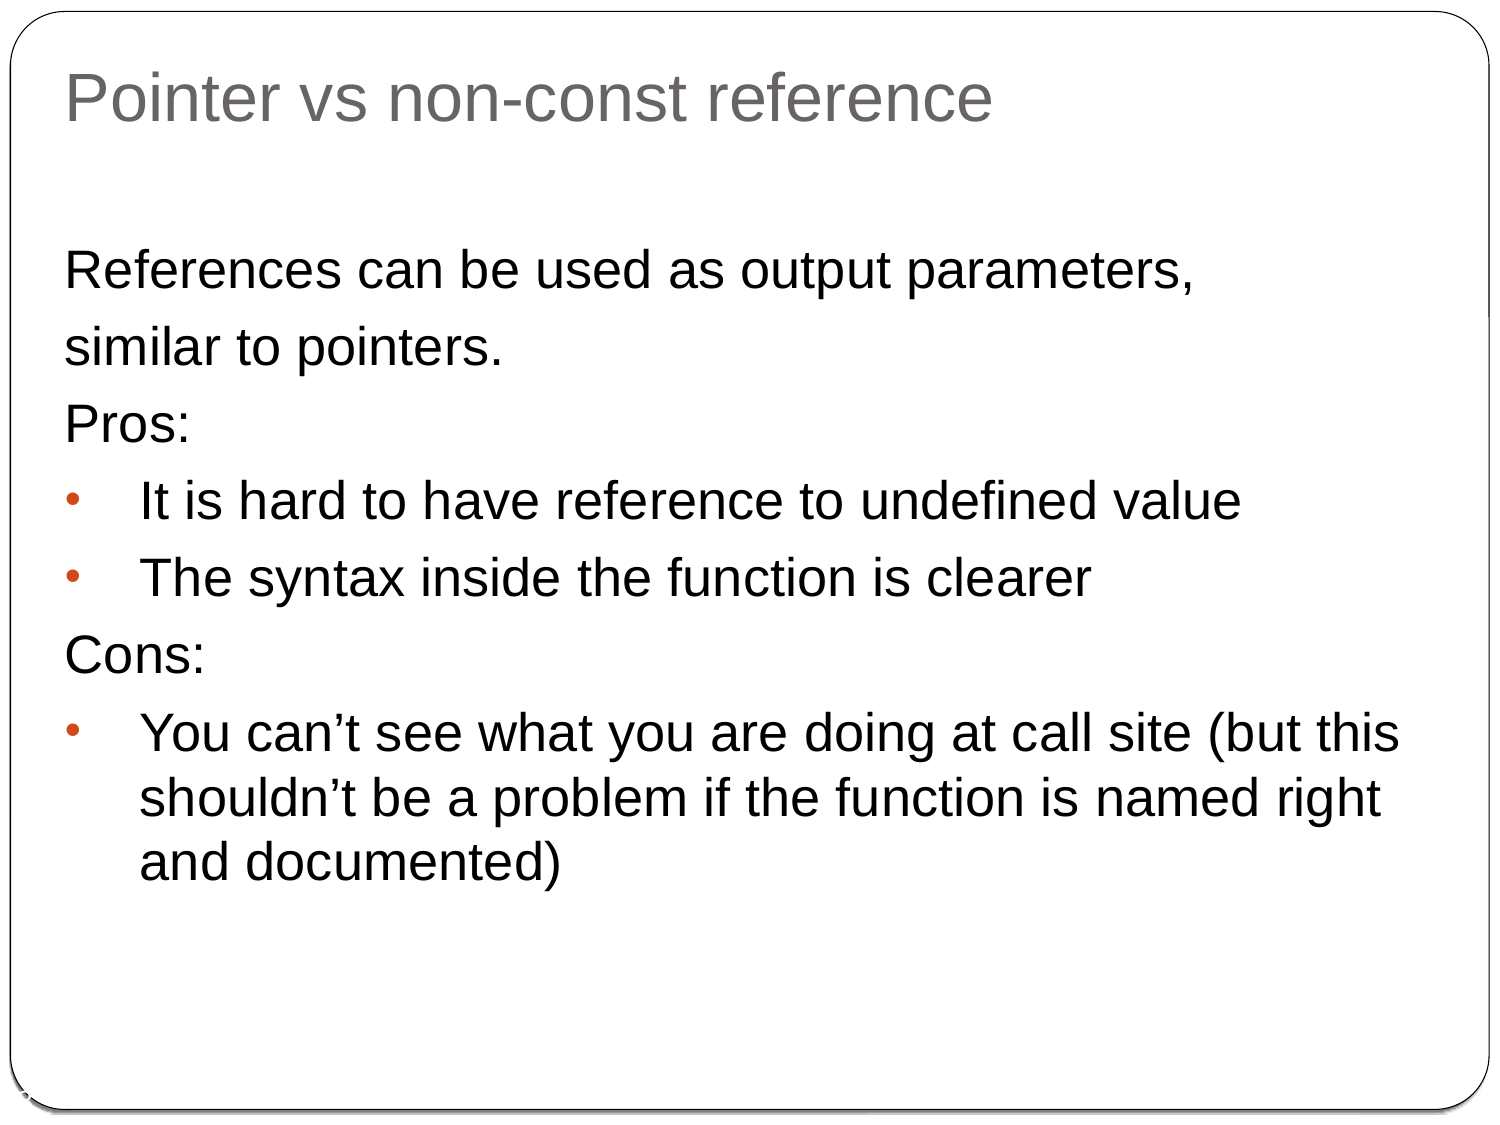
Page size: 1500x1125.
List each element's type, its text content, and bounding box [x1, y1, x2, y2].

slide_number <number> [0, 1074, 50, 1125]
list References can be used as output parameters, similar to pointers. Pros: It is hard to have reference to undefined value The syntax inside the function is clearer Cons: You can’t see what you are doing at call site (but this shouldn’t be a problem if the function is named right and documented) [50, 149, 1450, 1088]
title Pointer vs non-const reference [50, 45, 1450, 149]
